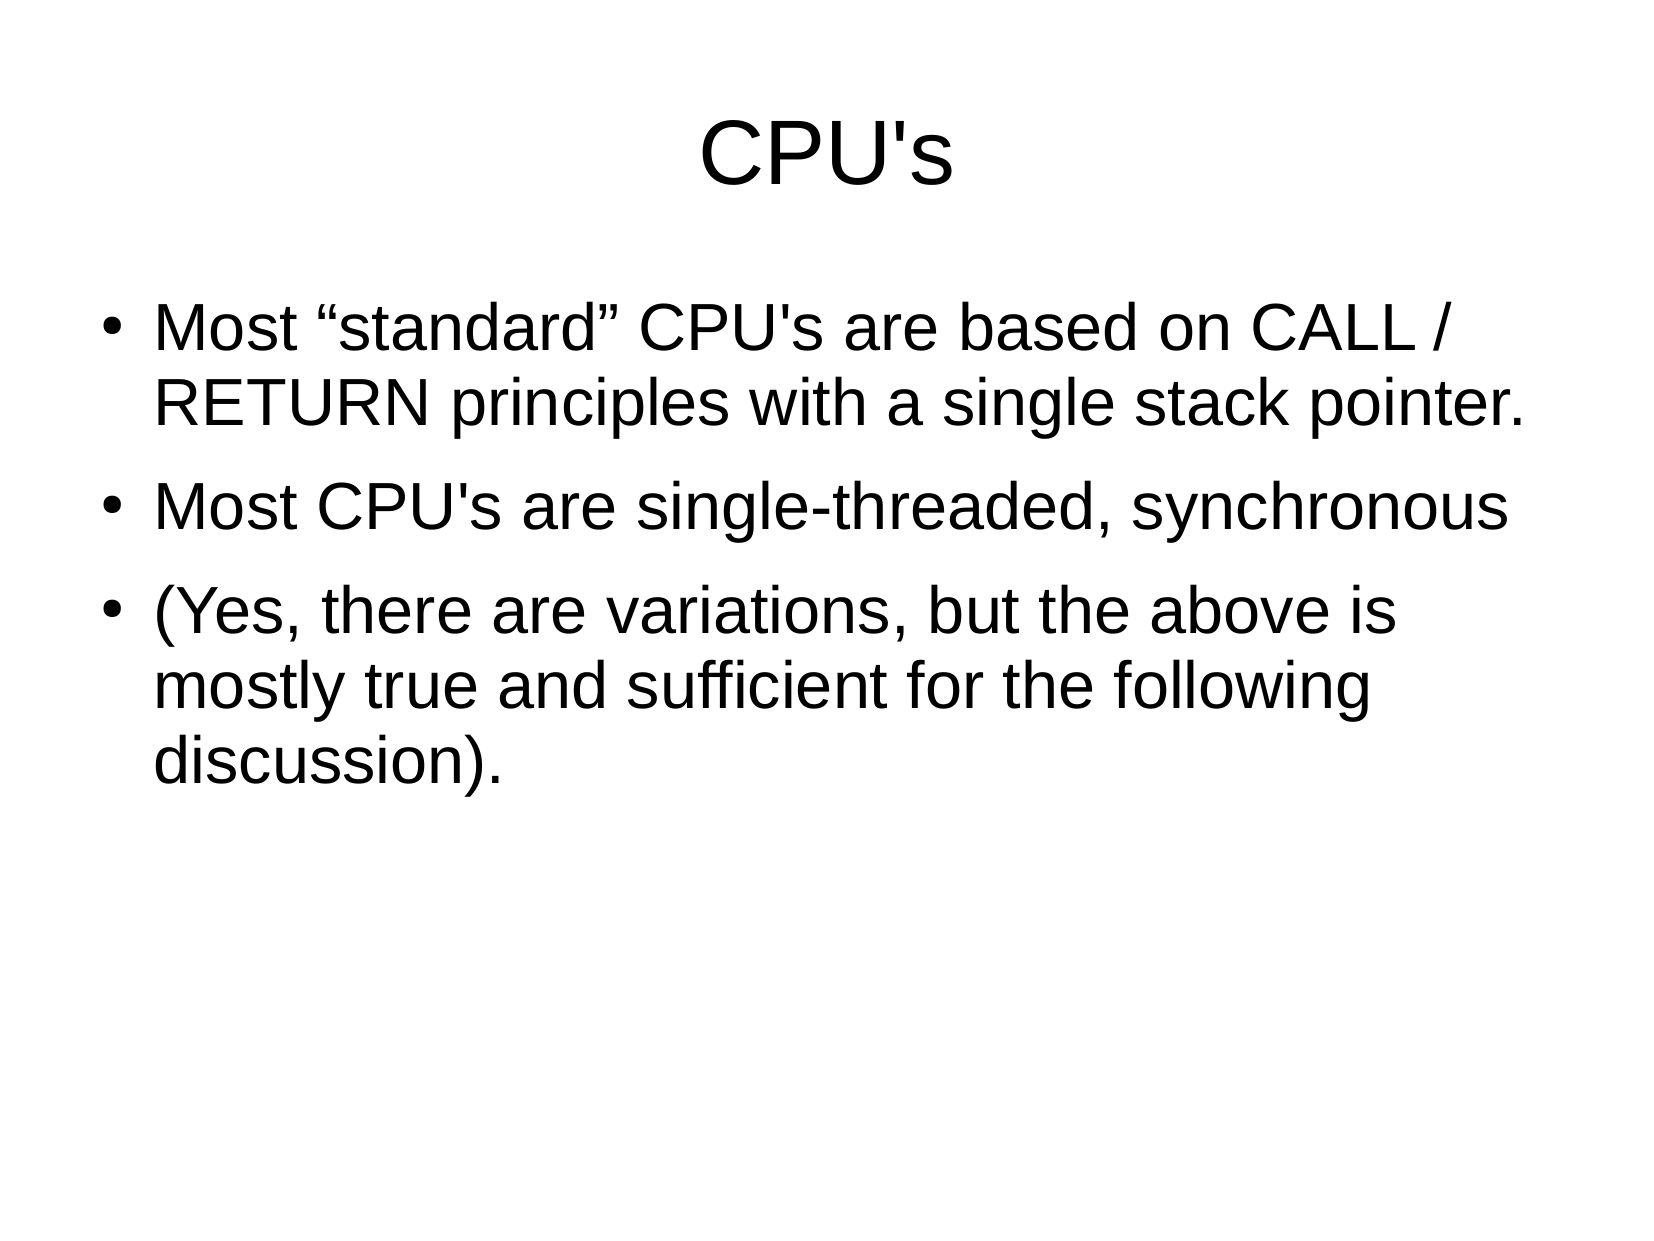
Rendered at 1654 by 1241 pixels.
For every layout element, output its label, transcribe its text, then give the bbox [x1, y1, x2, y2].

title CPU's [82, 49, 1571, 257]
list Most “standard” CPU's are based on CALL / RETURN principles with a single stack pointer. Most CPU's are single-threaded, synchronous (Yes, there are variations, but the above is mostly true and sufficient for the following discussion). [82, 290, 1571, 1010]
